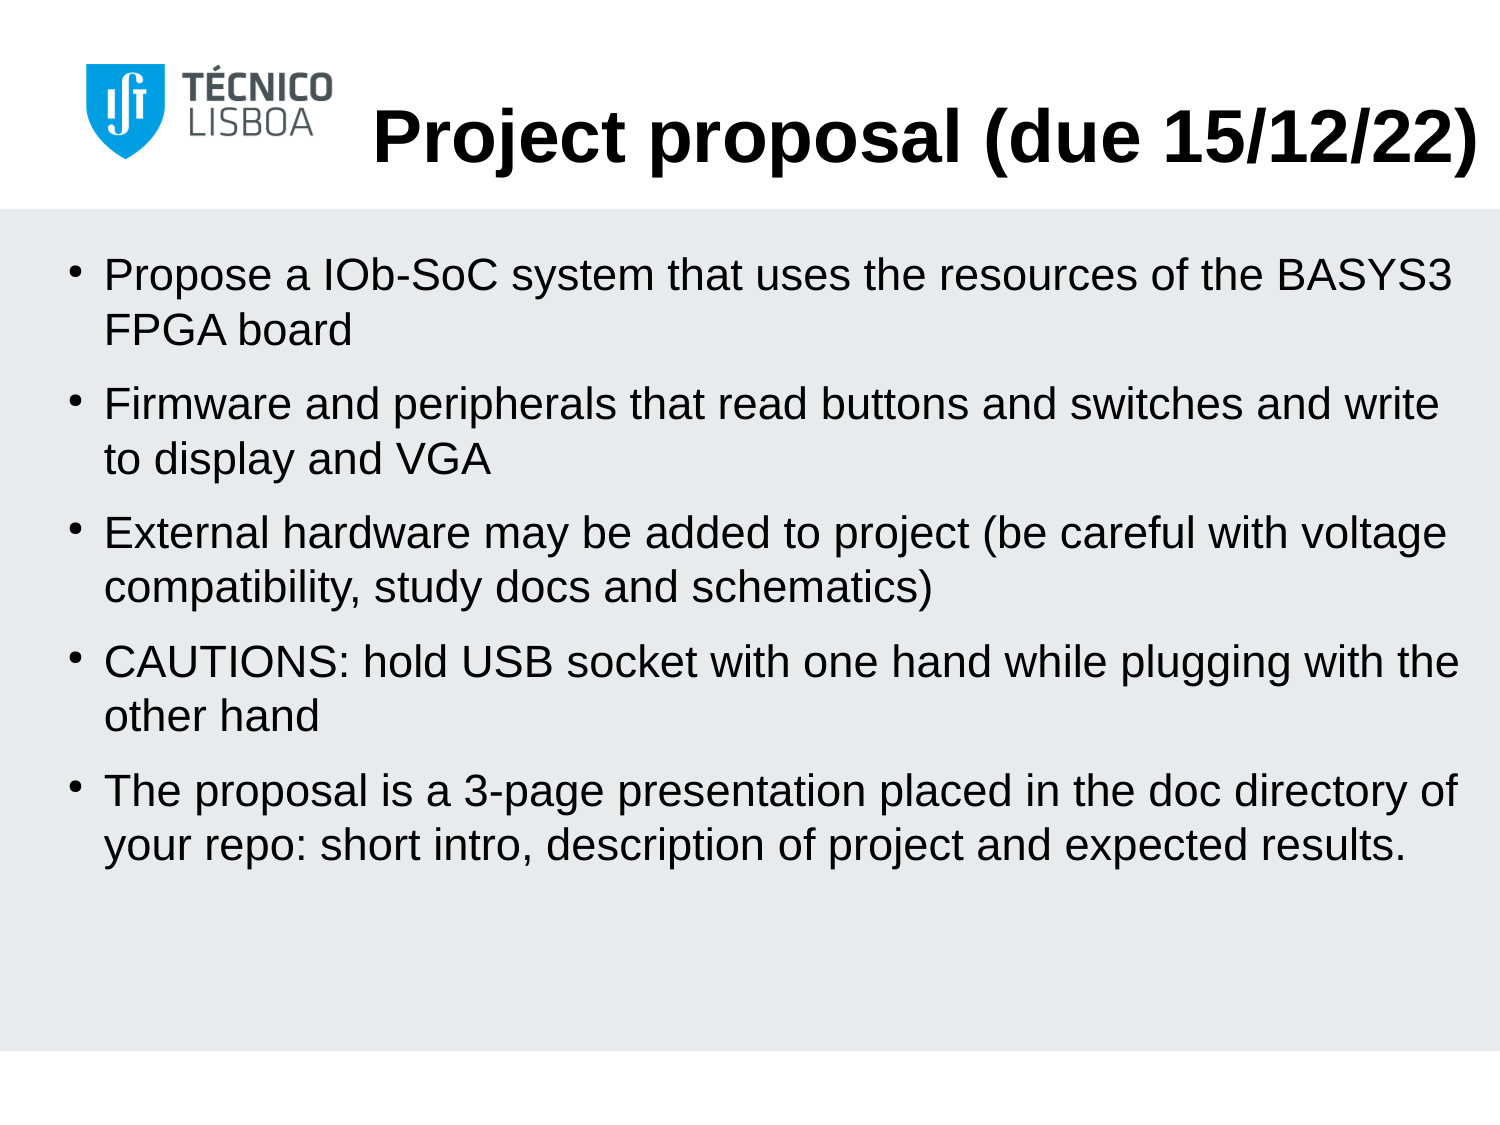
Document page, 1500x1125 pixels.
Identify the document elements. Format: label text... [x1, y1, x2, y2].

list Propose a IOb-SoC system that uses the resources of the BASYS3 FPGA board Firmware and peripherals that read buttons and switches and write to display and VGA External hardware may be added to project (be careful with voltage compatibility, study docs and schematics) CAUTIONS: hold USB socket with one hand while plugging with the other hand The proposal is a 3-page presentation placed in the doc directory of your repo: short intro, description of project and expected results. [55, 245, 1469, 907]
title Project proposal (due 15/12/22) [357, 61, 1500, 205]
picture [0, 0, 1500, 1125]
